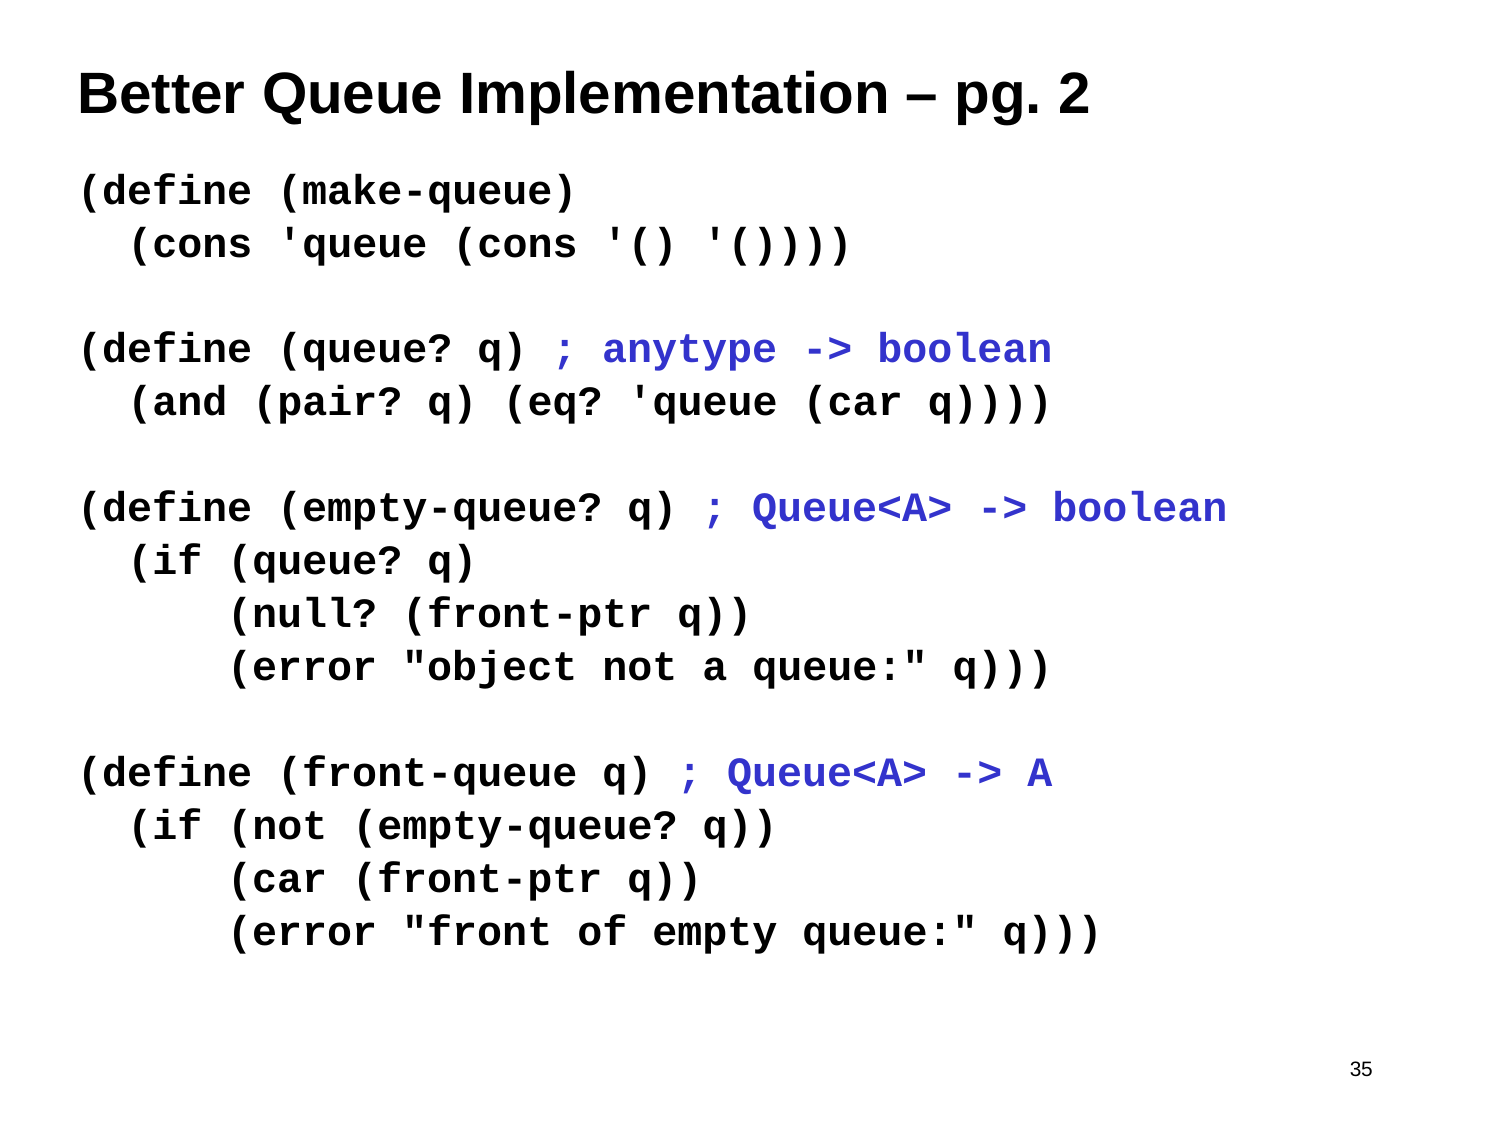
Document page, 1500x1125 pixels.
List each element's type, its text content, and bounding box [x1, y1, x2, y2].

title Better Queue Implementation – pg. 2 [62, 24, 1338, 162]
list (define (make-queue) (cons 'queue (cons '() '()))) (define (queue? q) ; anytype -> boolean (and (pair? q) (eq? 'queue (car q)))) (define (empty-queue? q) ; Queue<A> -> boolean (if (queue? q) (null? (front-ptr q)) (error "object not a queue:" q))) (define (front-queue q) ; Queue<A> -> A (if (not (empty-queue? q)) (car (front-ptr q)) (error "front of empty queue:" q))) [62, 162, 1450, 1000]
